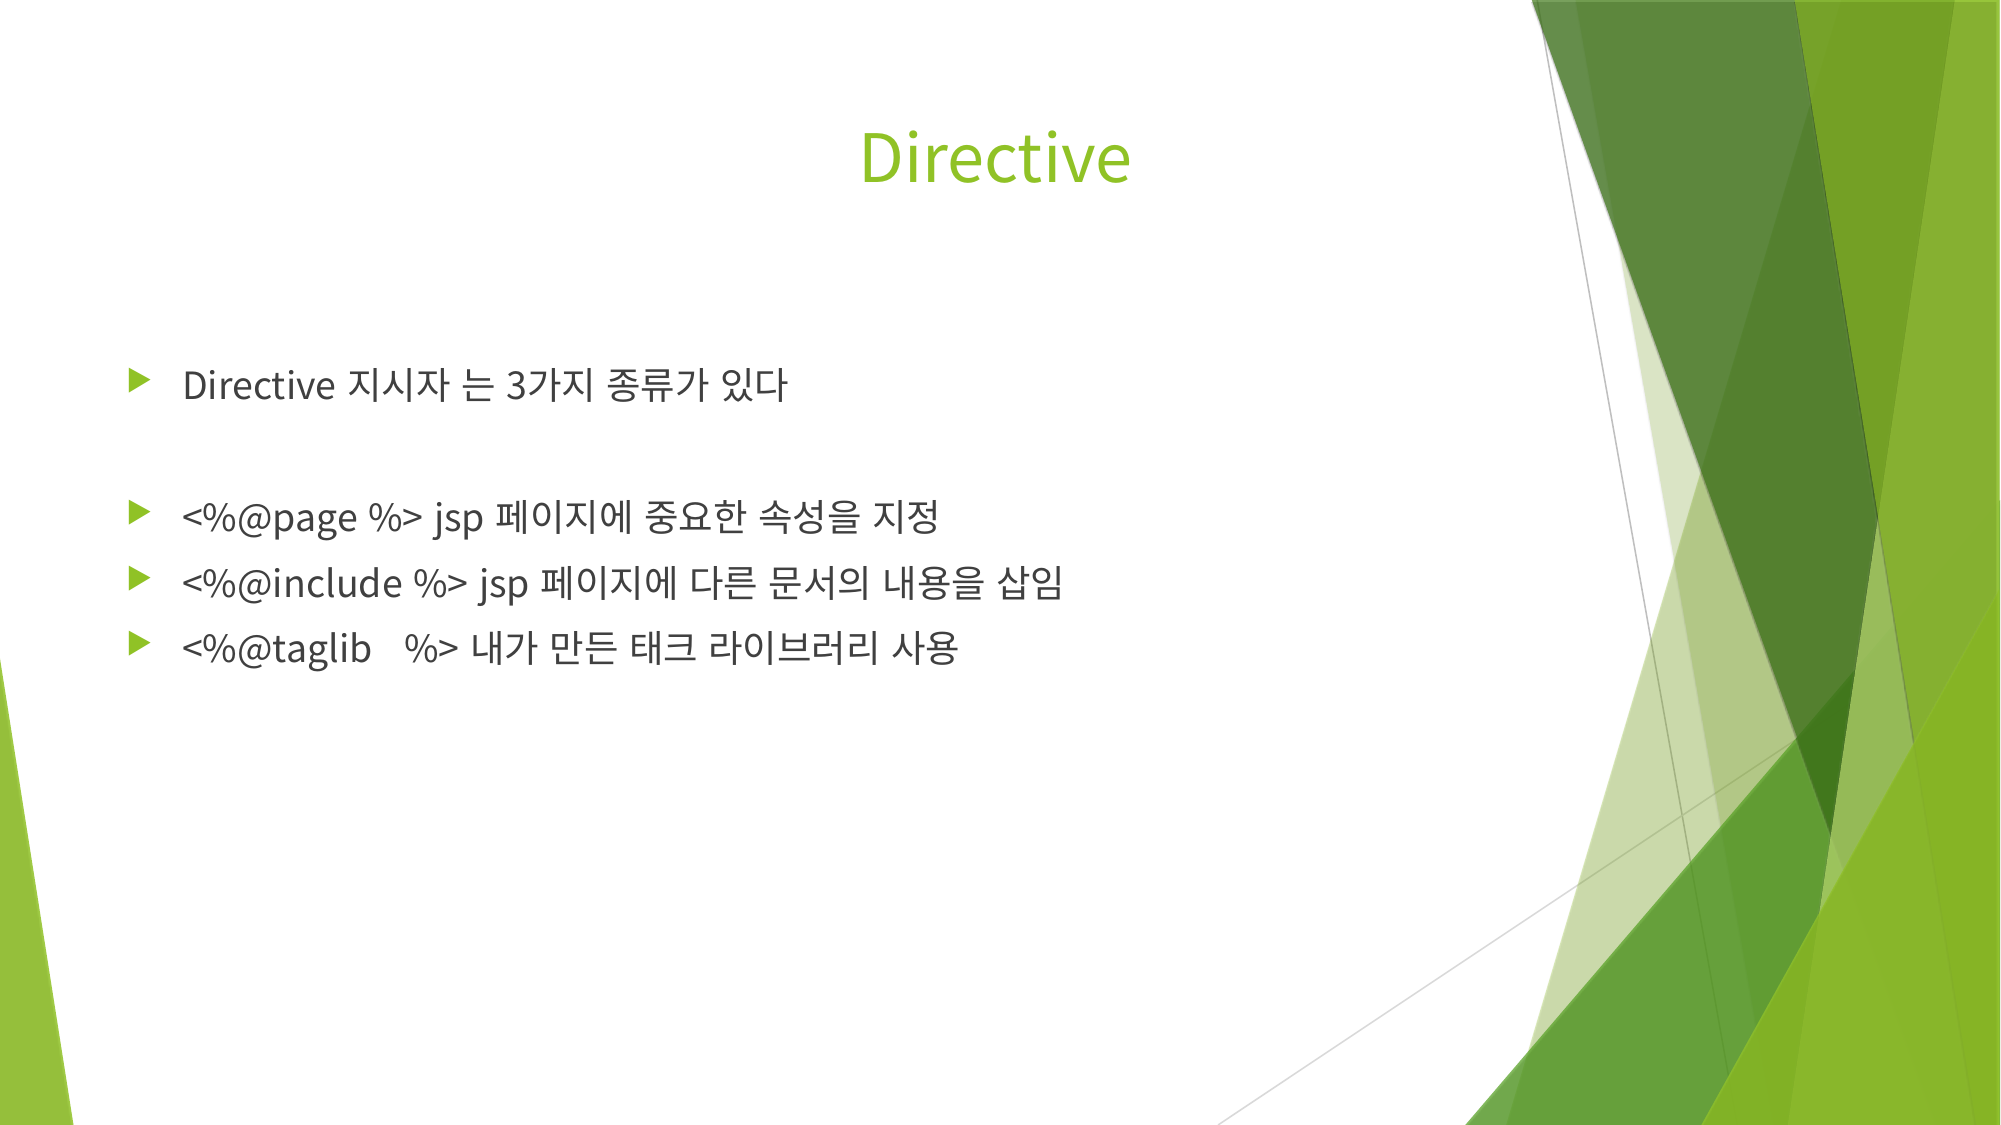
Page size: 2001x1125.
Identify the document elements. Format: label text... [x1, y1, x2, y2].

title Directive [111, 99, 1522, 317]
list Directive 지시자 는 3가지 종류가 있다 <%@page %> jsp 페이지에 중요한 속성을 지정 <%@include %> jsp 페이지에 다른 문서의 내용을 삽임 <%@taglib %> 내가 만든 태크 라이브러리 사용 [111, 354, 1522, 992]
